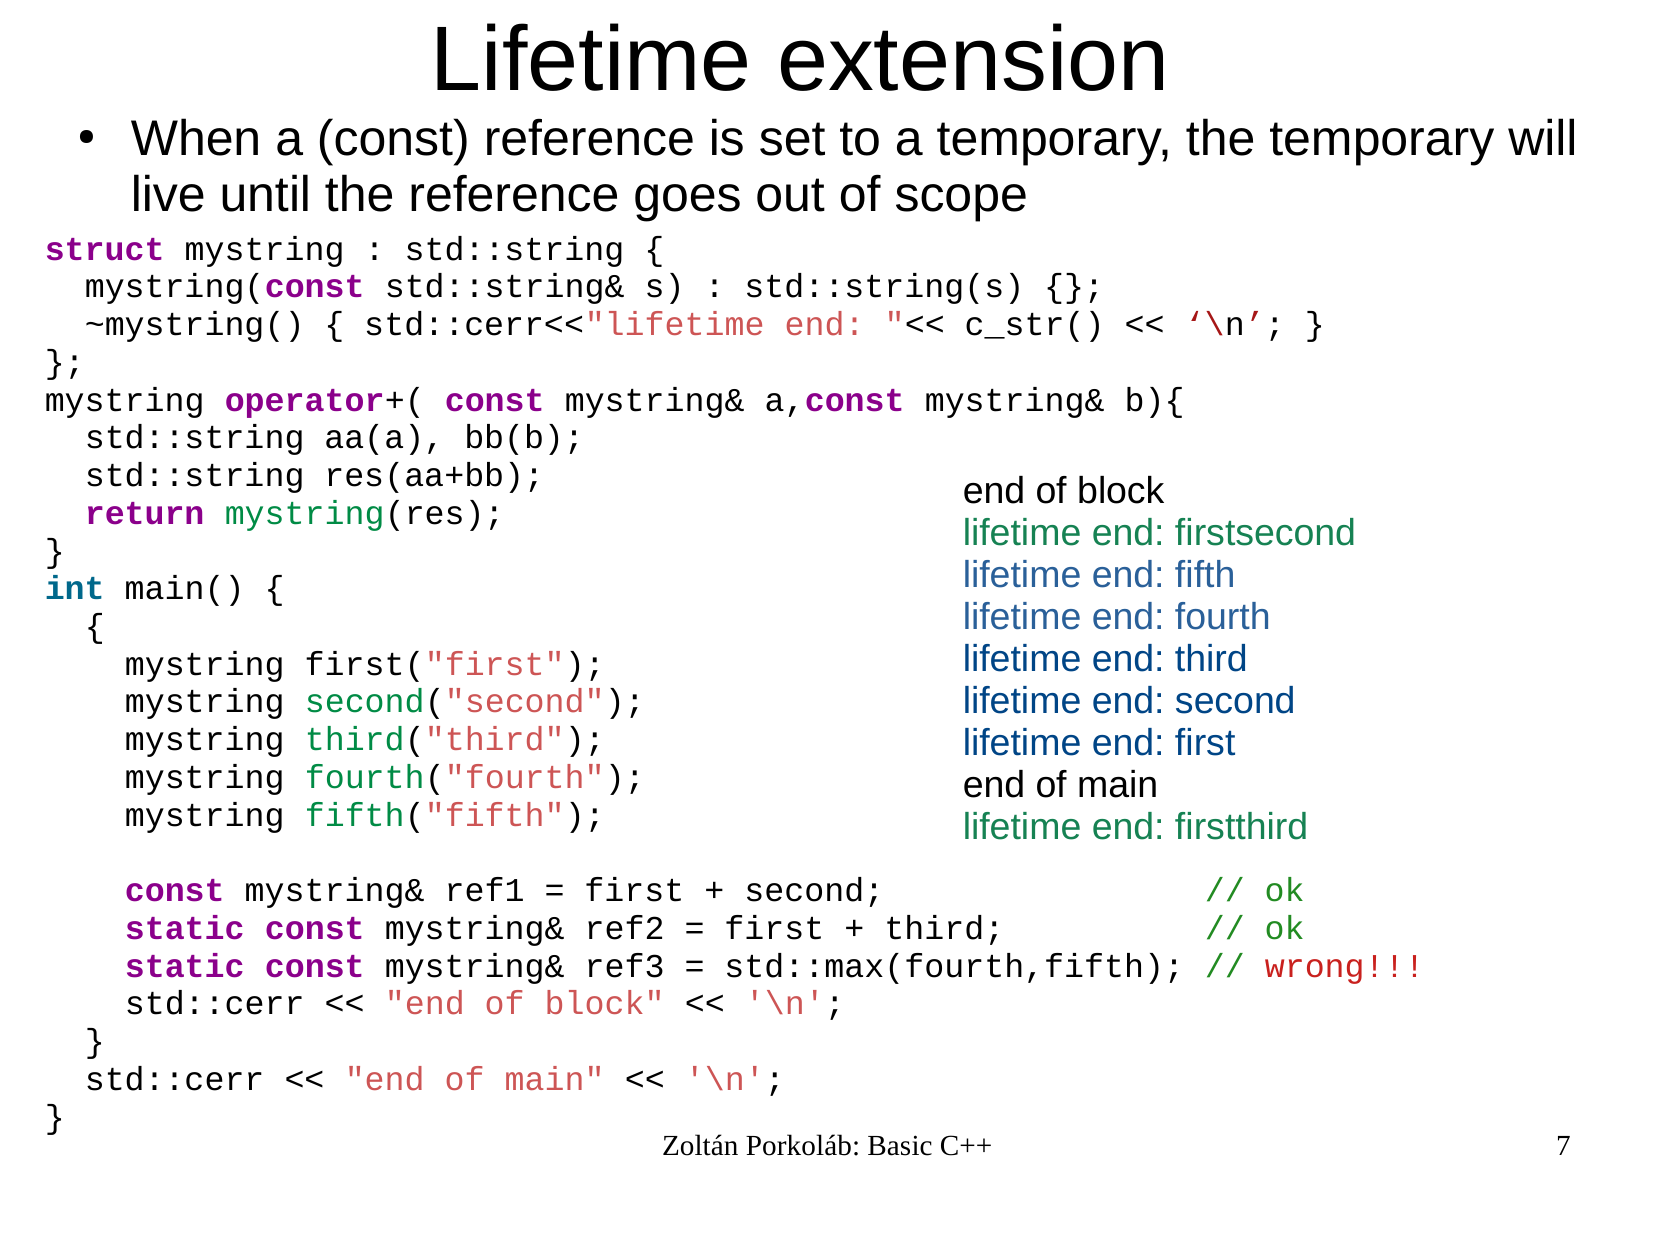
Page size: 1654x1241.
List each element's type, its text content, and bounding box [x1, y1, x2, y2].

title Lifetime extension [56, 0, 1546, 178]
text_box struct mystring : std::string { mystring(const std::string& s) : std::string(s) {}; ~mystring() { std::cerr<<"lifetime end: "<< c_str() << ‘\n’; } }; mystring operator+( const mystring& a,const mystring& b){ std::string aa(a), bb(b); std::string res(aa+bb); return mystring(res); } int main() { { mystring first("first"); mystring second("second"); mystring third("third"); mystring fourth("fourth"); mystring fifth("fifth"); const mystring& ref1 = first + second; // ok static const mystring& ref2 = first + third; // ok static const mystring& ref3 = std::max(fourth,fifth); // wrong!!! std::cerr << "end of block" << '\n'; } std::cerr << "end of main" << '\n'; } [30, 225, 1651, 1216]
text_box end of block lifetime end: firstsecond lifetime end: fifth lifetime end: fourth lifetime end: third lifetime end: second lifetime end: first end of main lifetime end: firstthird [948, 462, 1594, 856]
list When a (const) reference is set to a temporary, the temporary will live until the reference goes out of scope [60, 29, 1594, 225]
